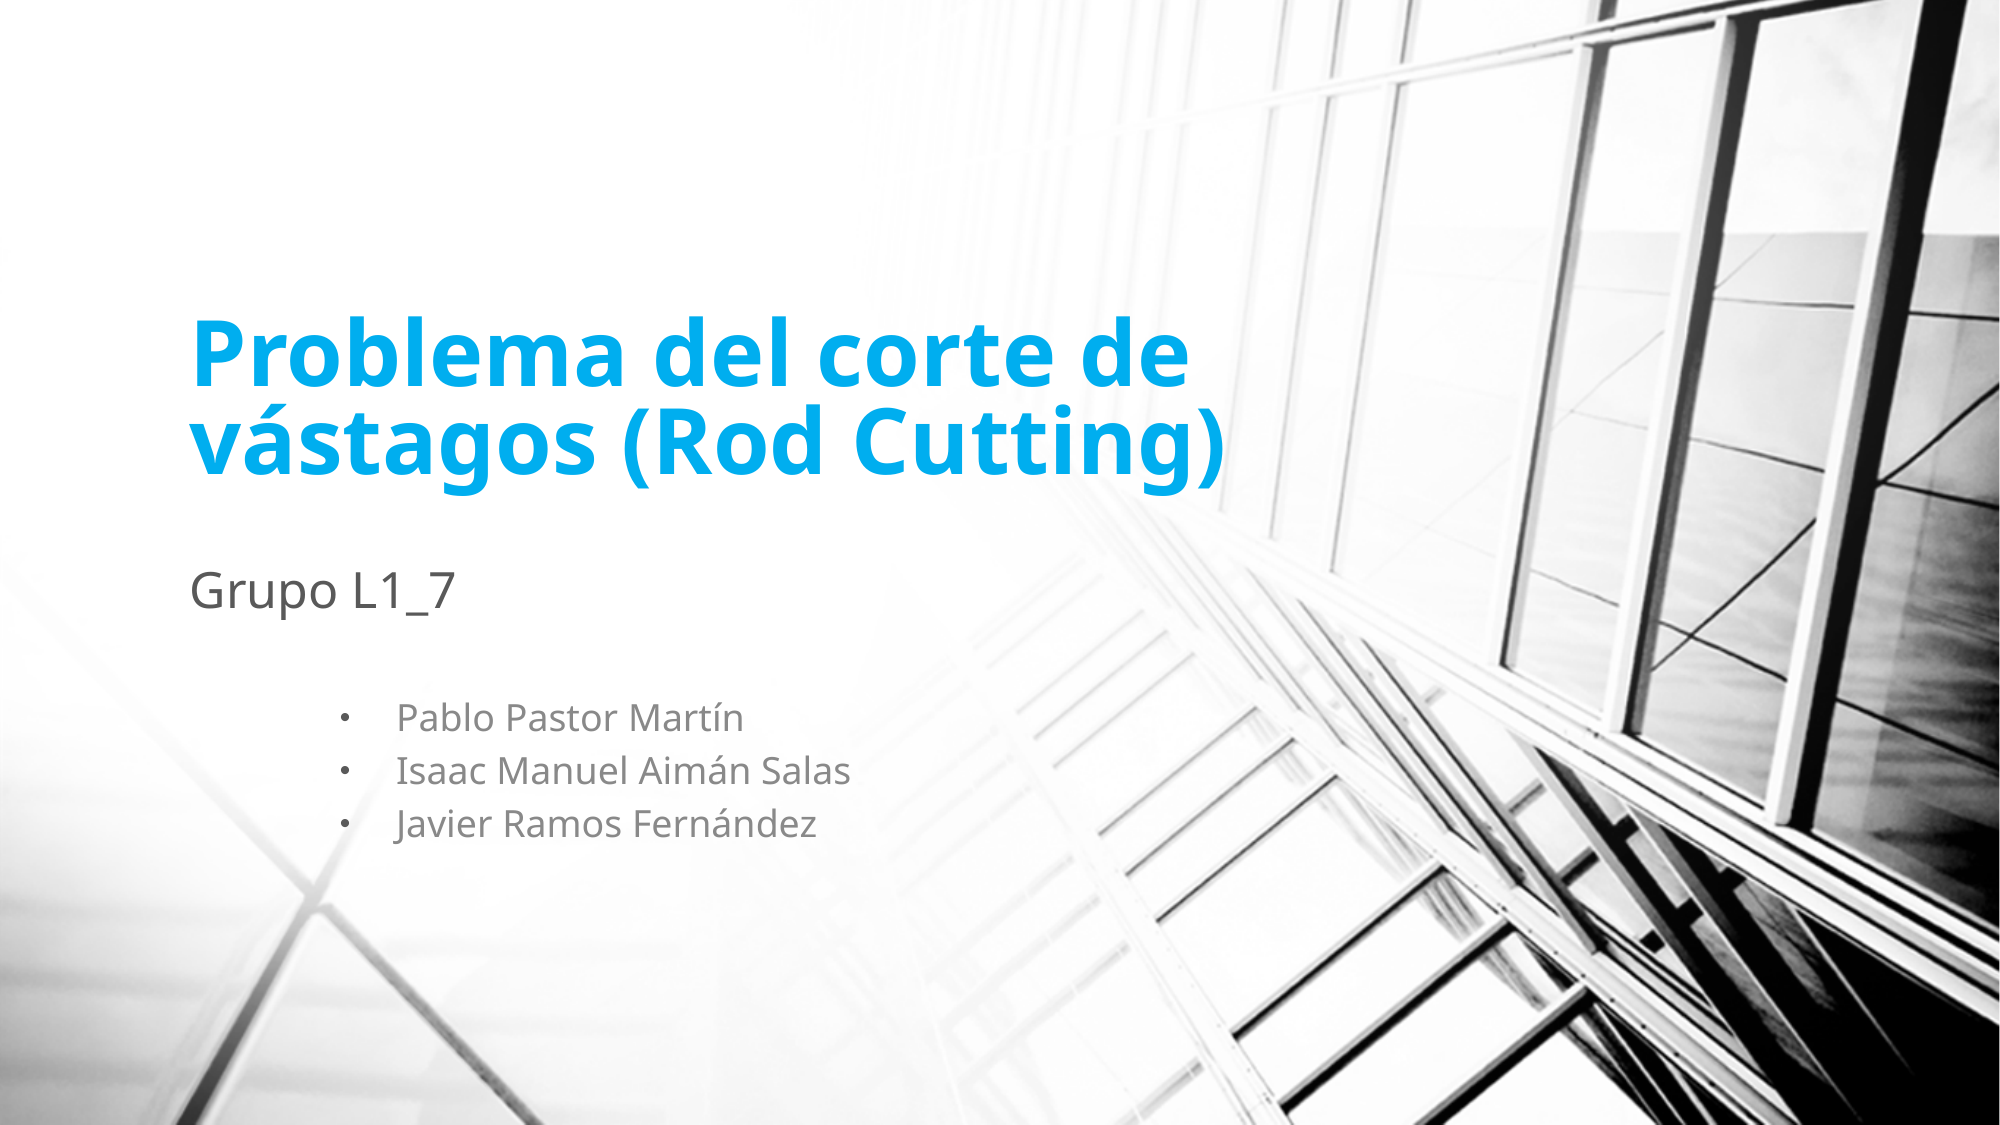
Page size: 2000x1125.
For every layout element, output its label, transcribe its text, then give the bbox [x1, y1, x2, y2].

subtitle Grupo L1_7 Pablo Pastor Martín Isaac Manuel Aimán Salas Javier Ramos Fernández [174, 558, 1000, 917]
title Problema del corte de vástagos (Rod Cutting) [174, 87, 1461, 501]
